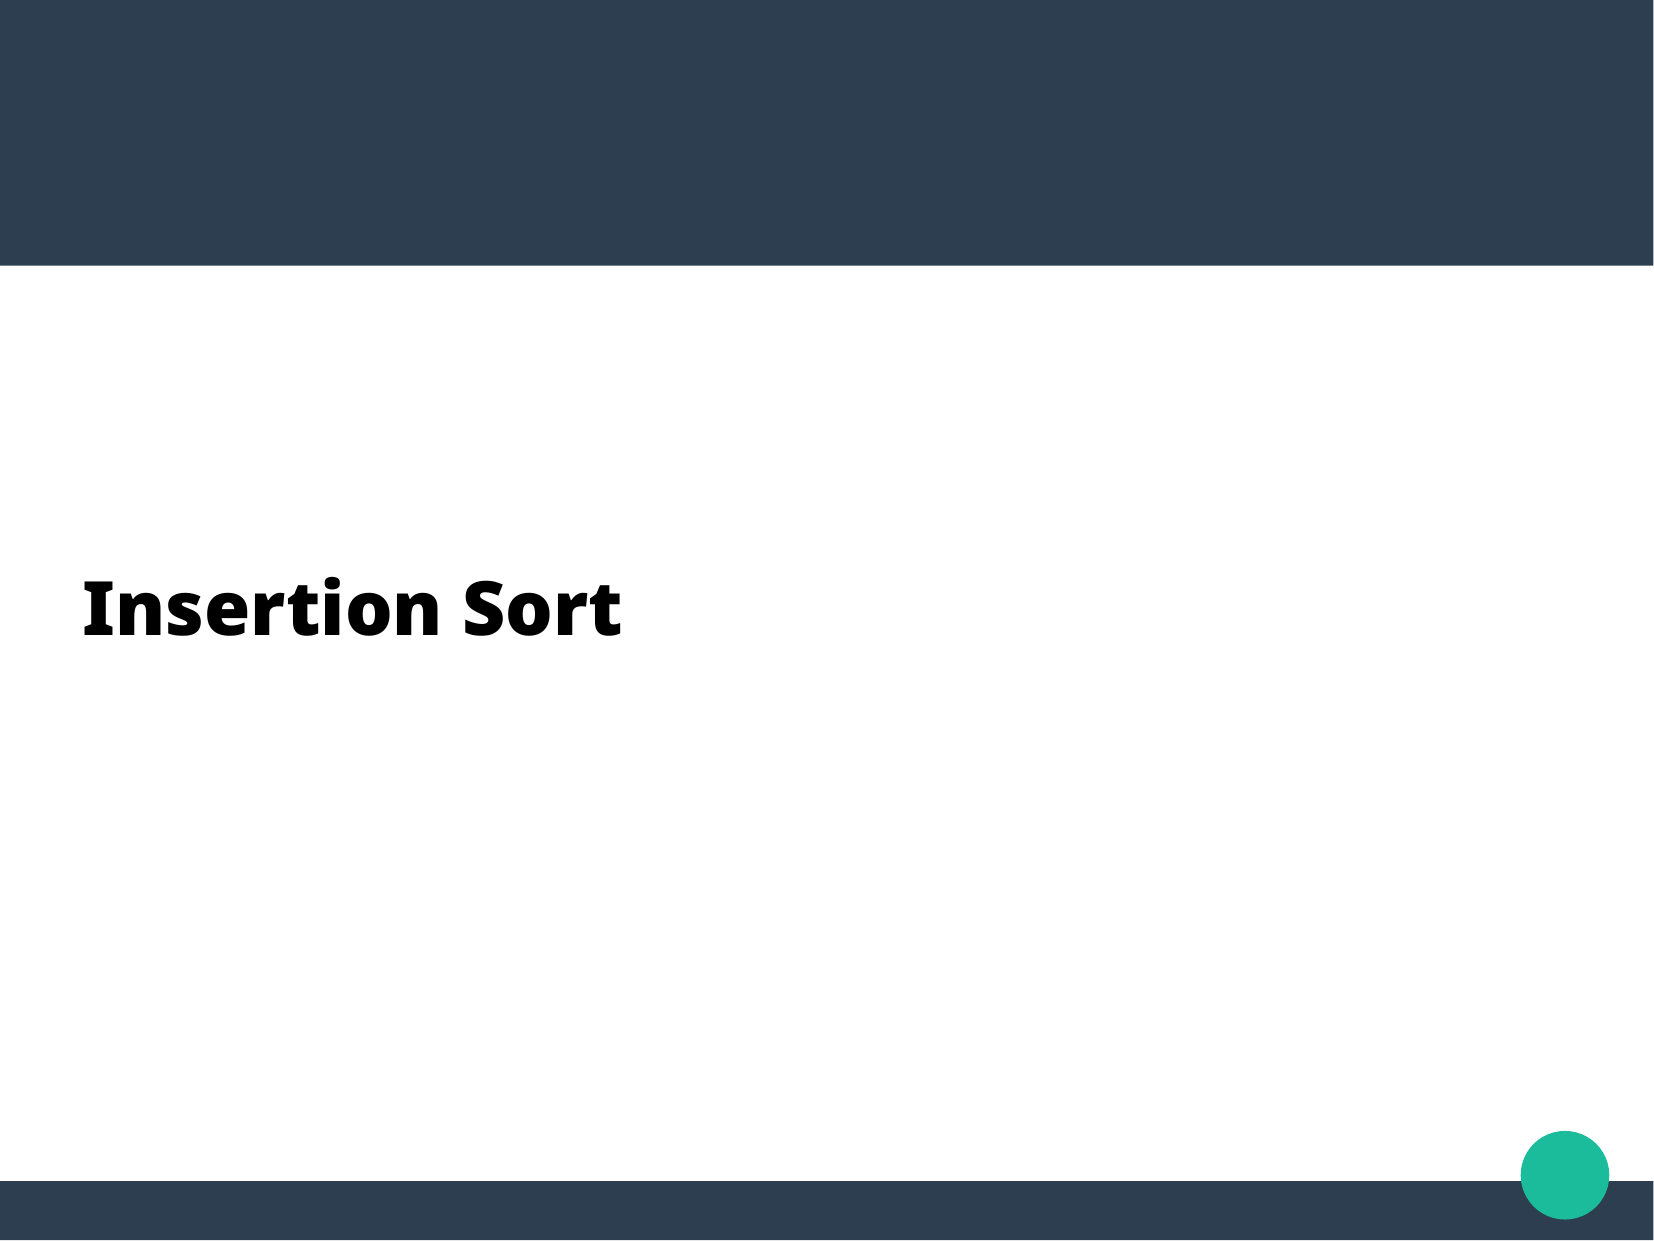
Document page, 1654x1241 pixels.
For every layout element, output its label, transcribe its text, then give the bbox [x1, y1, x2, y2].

title Insertion Sort [82, 503, 1571, 709]
